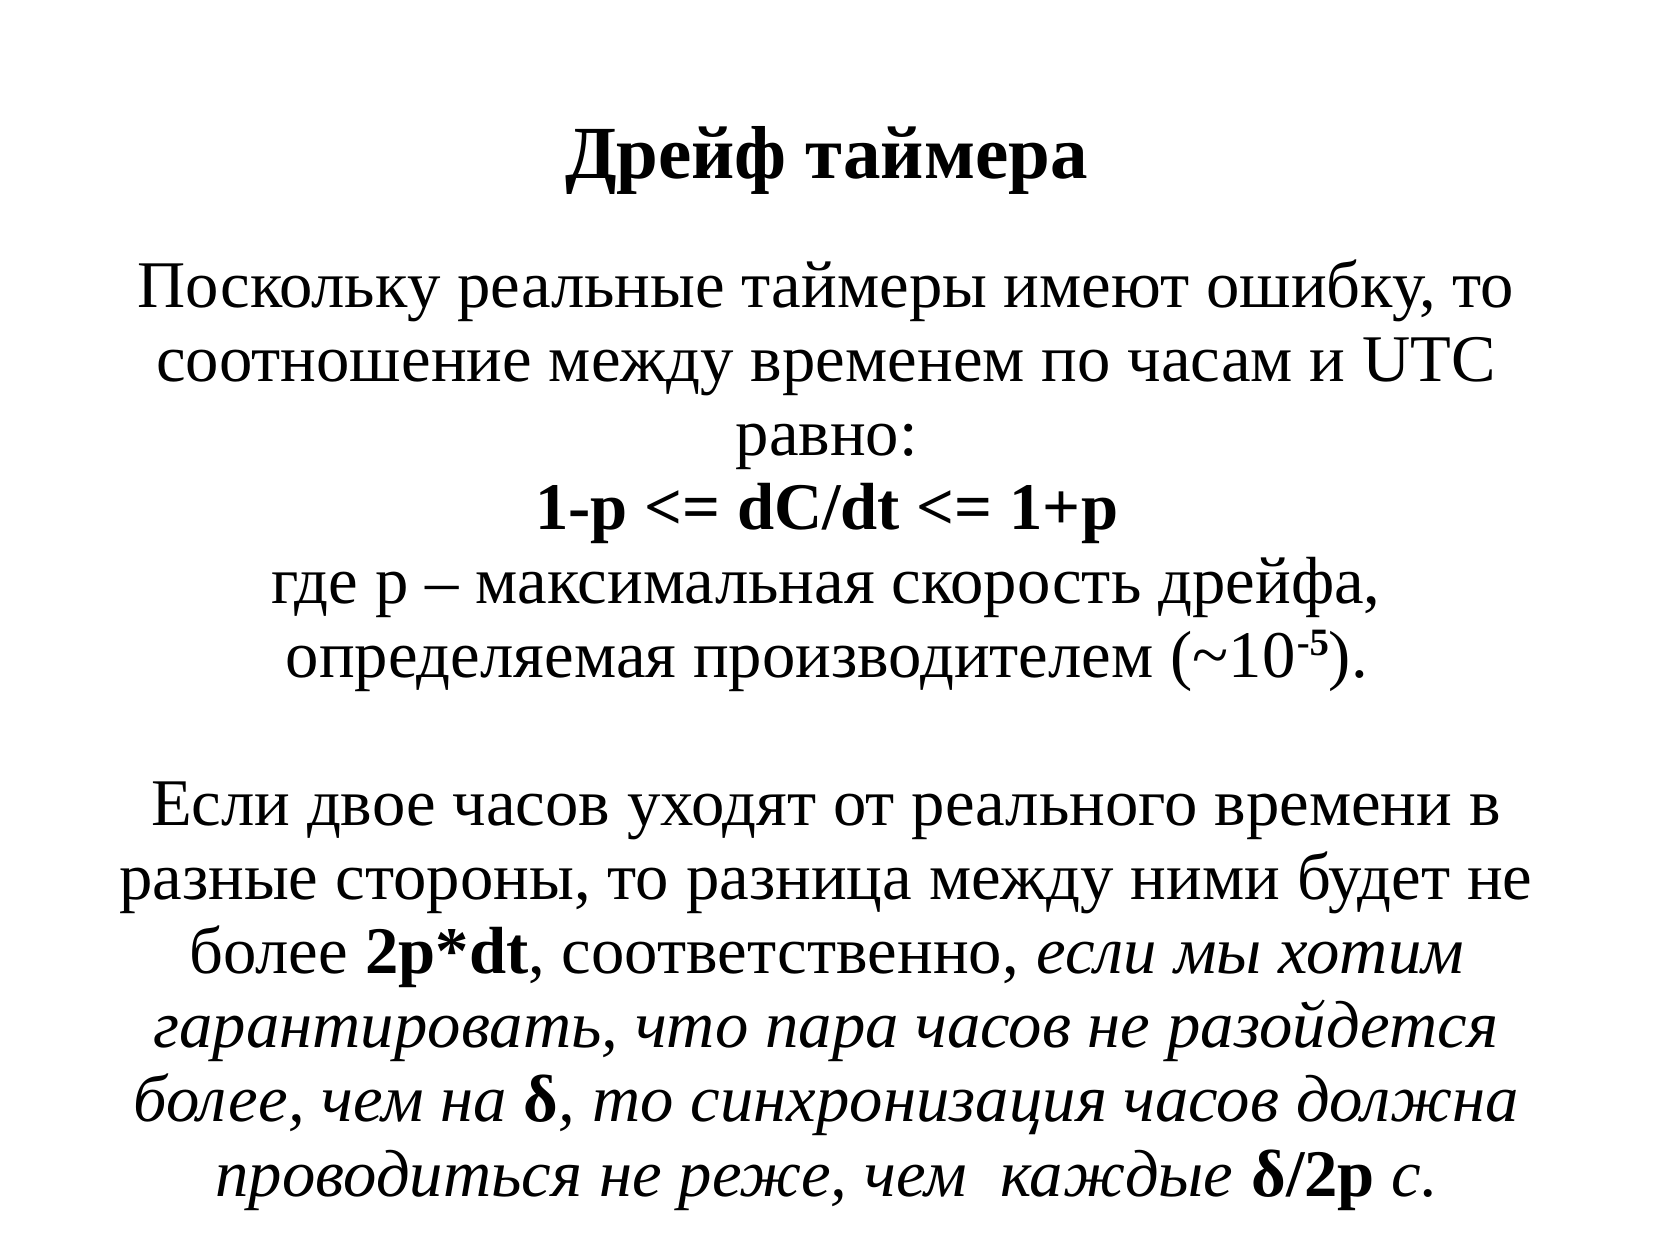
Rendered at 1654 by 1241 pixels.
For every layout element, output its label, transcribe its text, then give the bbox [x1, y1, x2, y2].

subtitle Поскольку реальные таймеры имеют ошибку, то соотношение между временем по часам и UTC равно: 1-p <= dC/dt <= 1+p где p – максимальная скорость дрейфа, определяемая производителем (~10-5). Если двое часов уходят от реального времени в разные стороны, то разница между ними будет не более 2p*dt, соответственно, если мы хотим гарантировать, что пара часов не разойдется более, чем на δ, то синхронизация часов должна проводиться не реже, чем каждые δ/2p с. [82, 218, 1571, 1241]
title Дрейф таймера [82, 56, 1571, 218]
